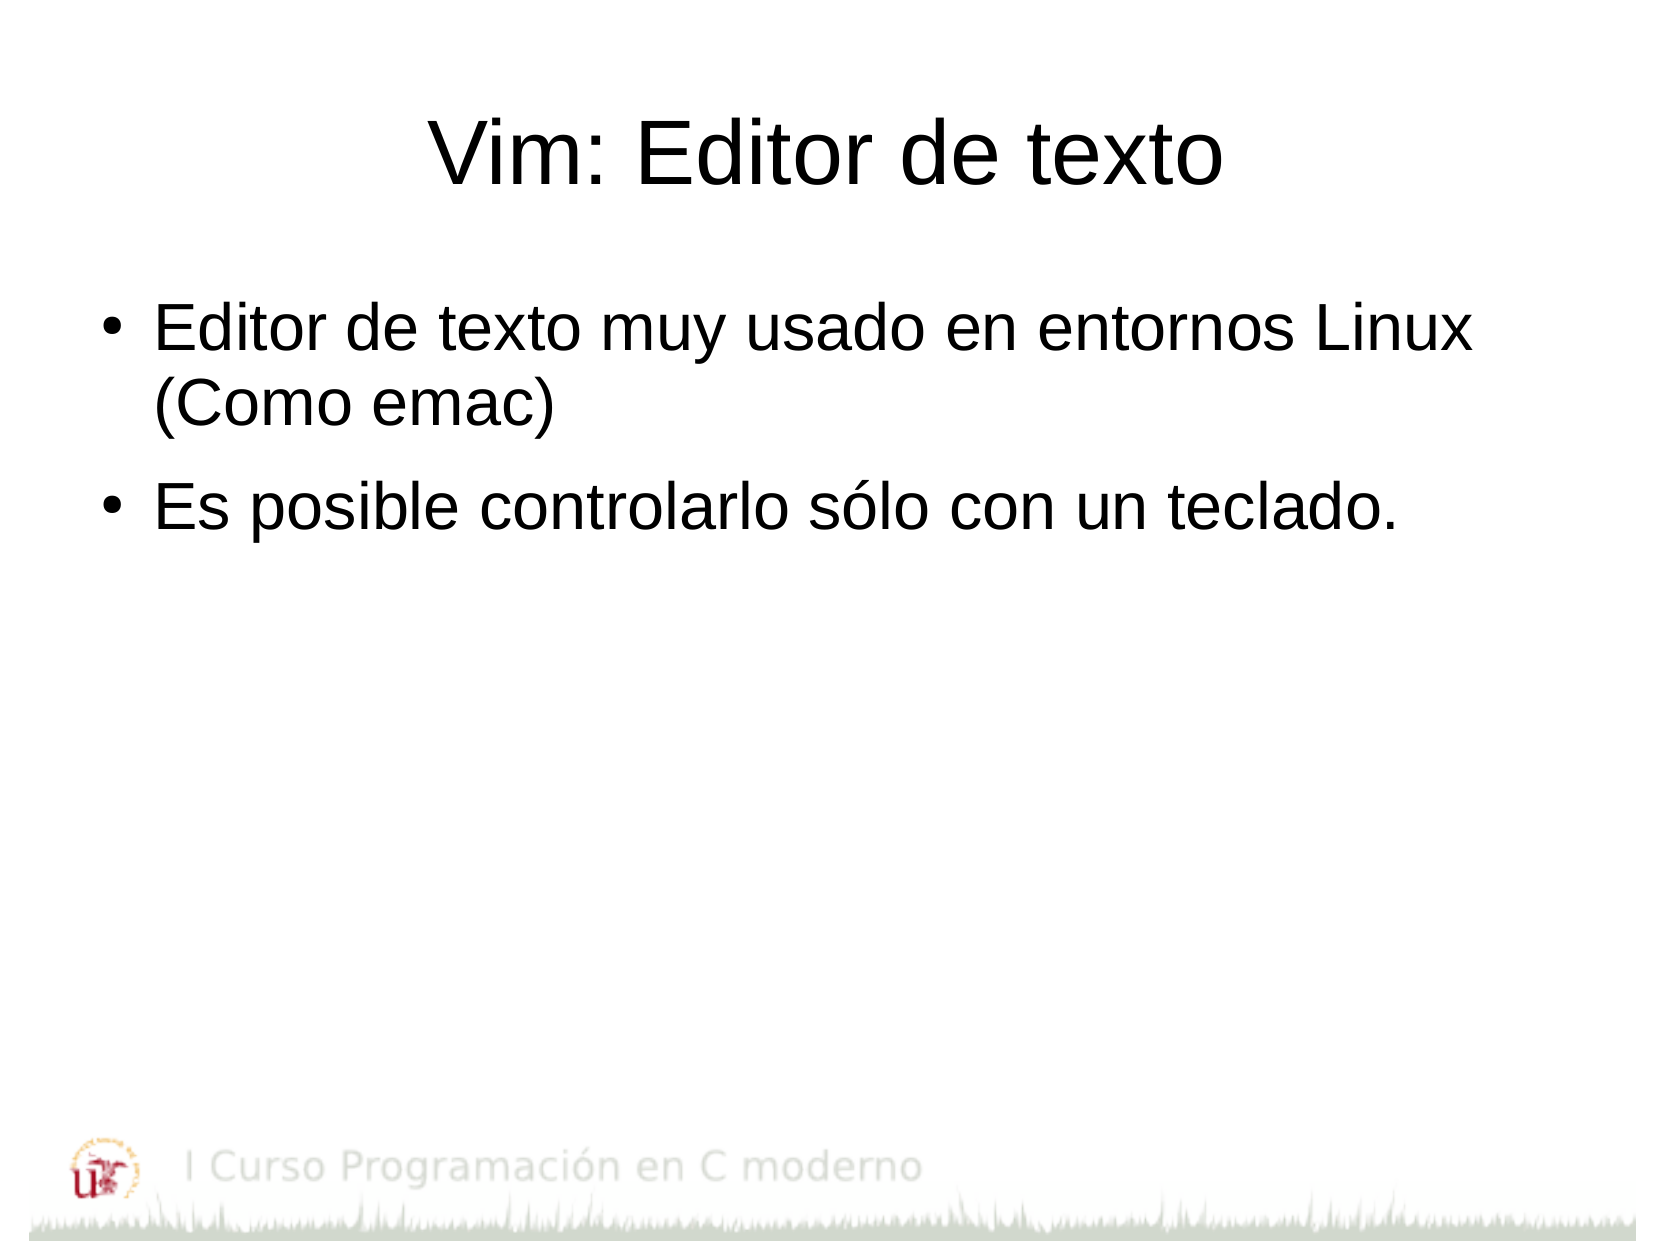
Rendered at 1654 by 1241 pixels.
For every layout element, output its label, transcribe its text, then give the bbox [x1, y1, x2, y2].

list Editor de texto muy usado en entornos Linux (Como emac) Es posible controlarlo sólo con un teclado. [82, 290, 1538, 1010]
title Vim: Editor de texto [82, 49, 1571, 257]
picture [29, 1133, 1636, 1241]
